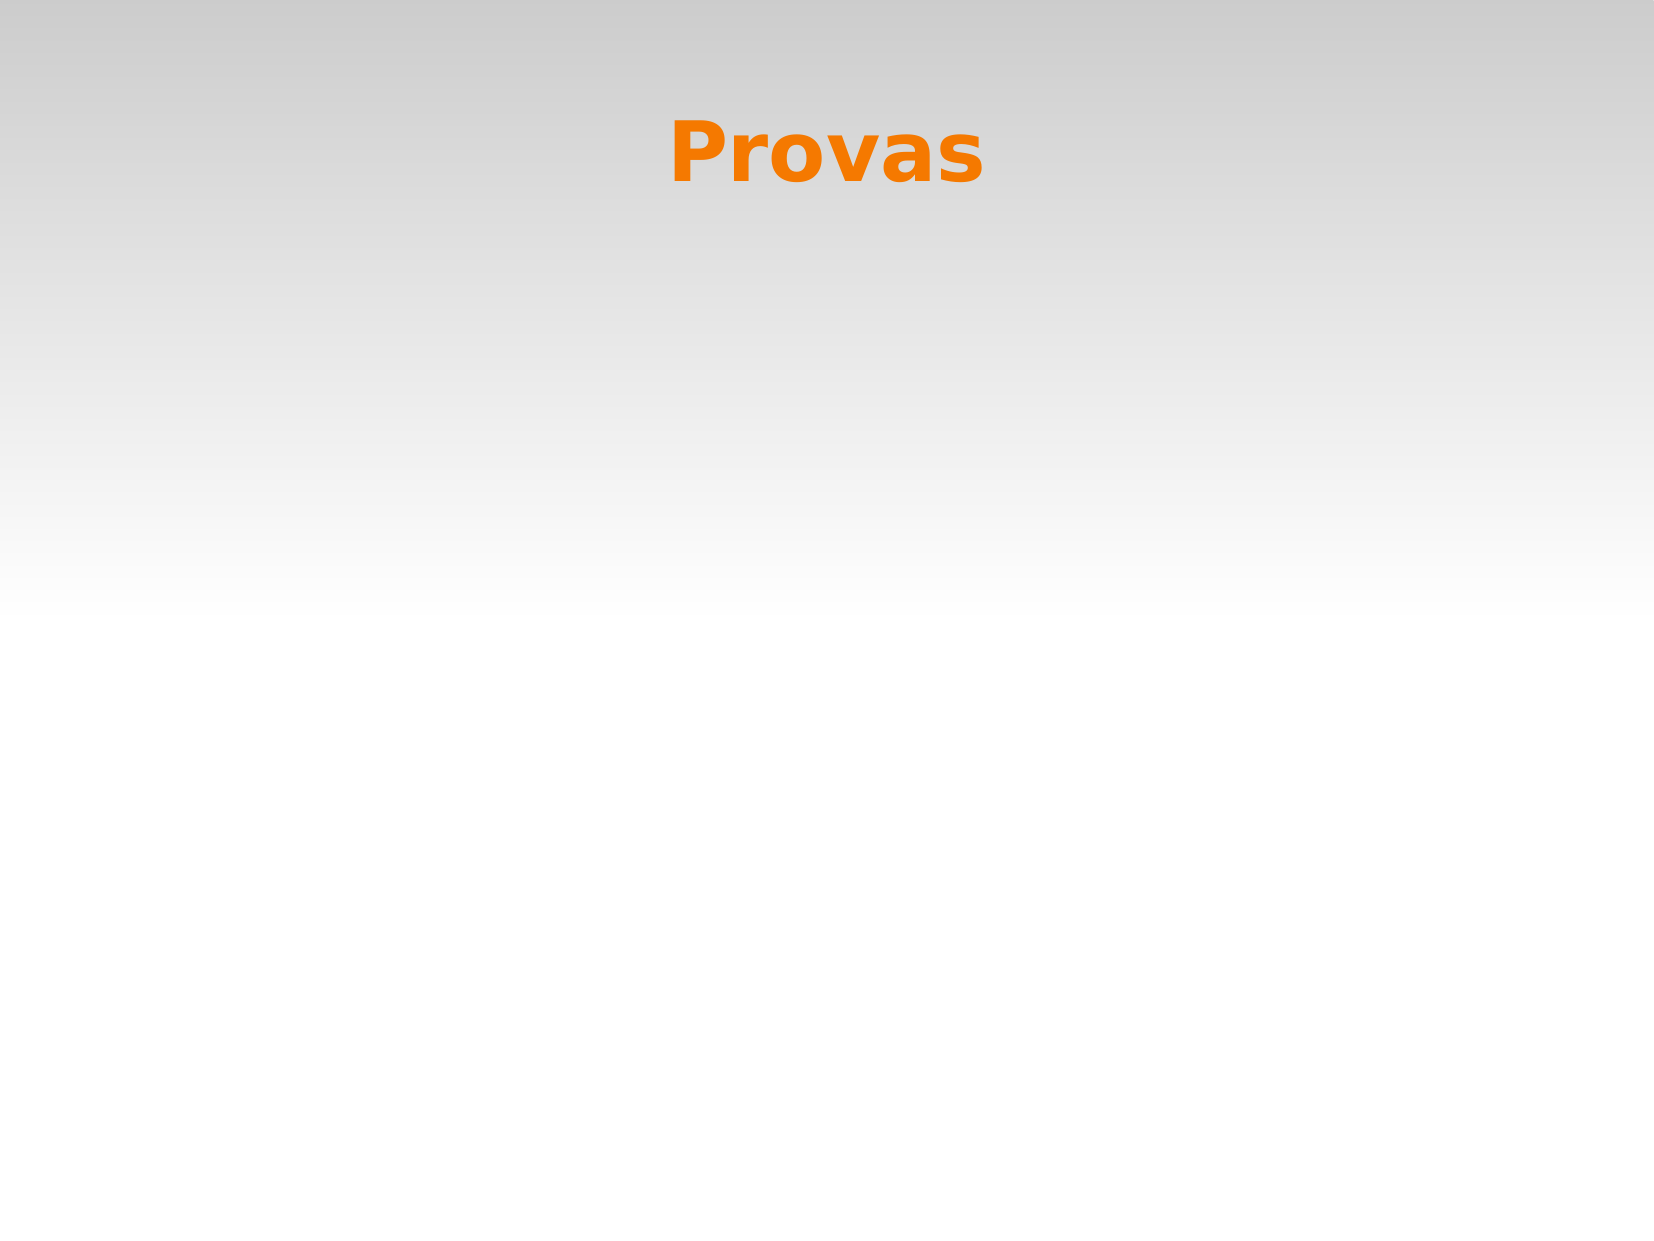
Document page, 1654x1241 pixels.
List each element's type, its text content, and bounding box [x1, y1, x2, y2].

title Provas [82, 49, 1571, 257]
